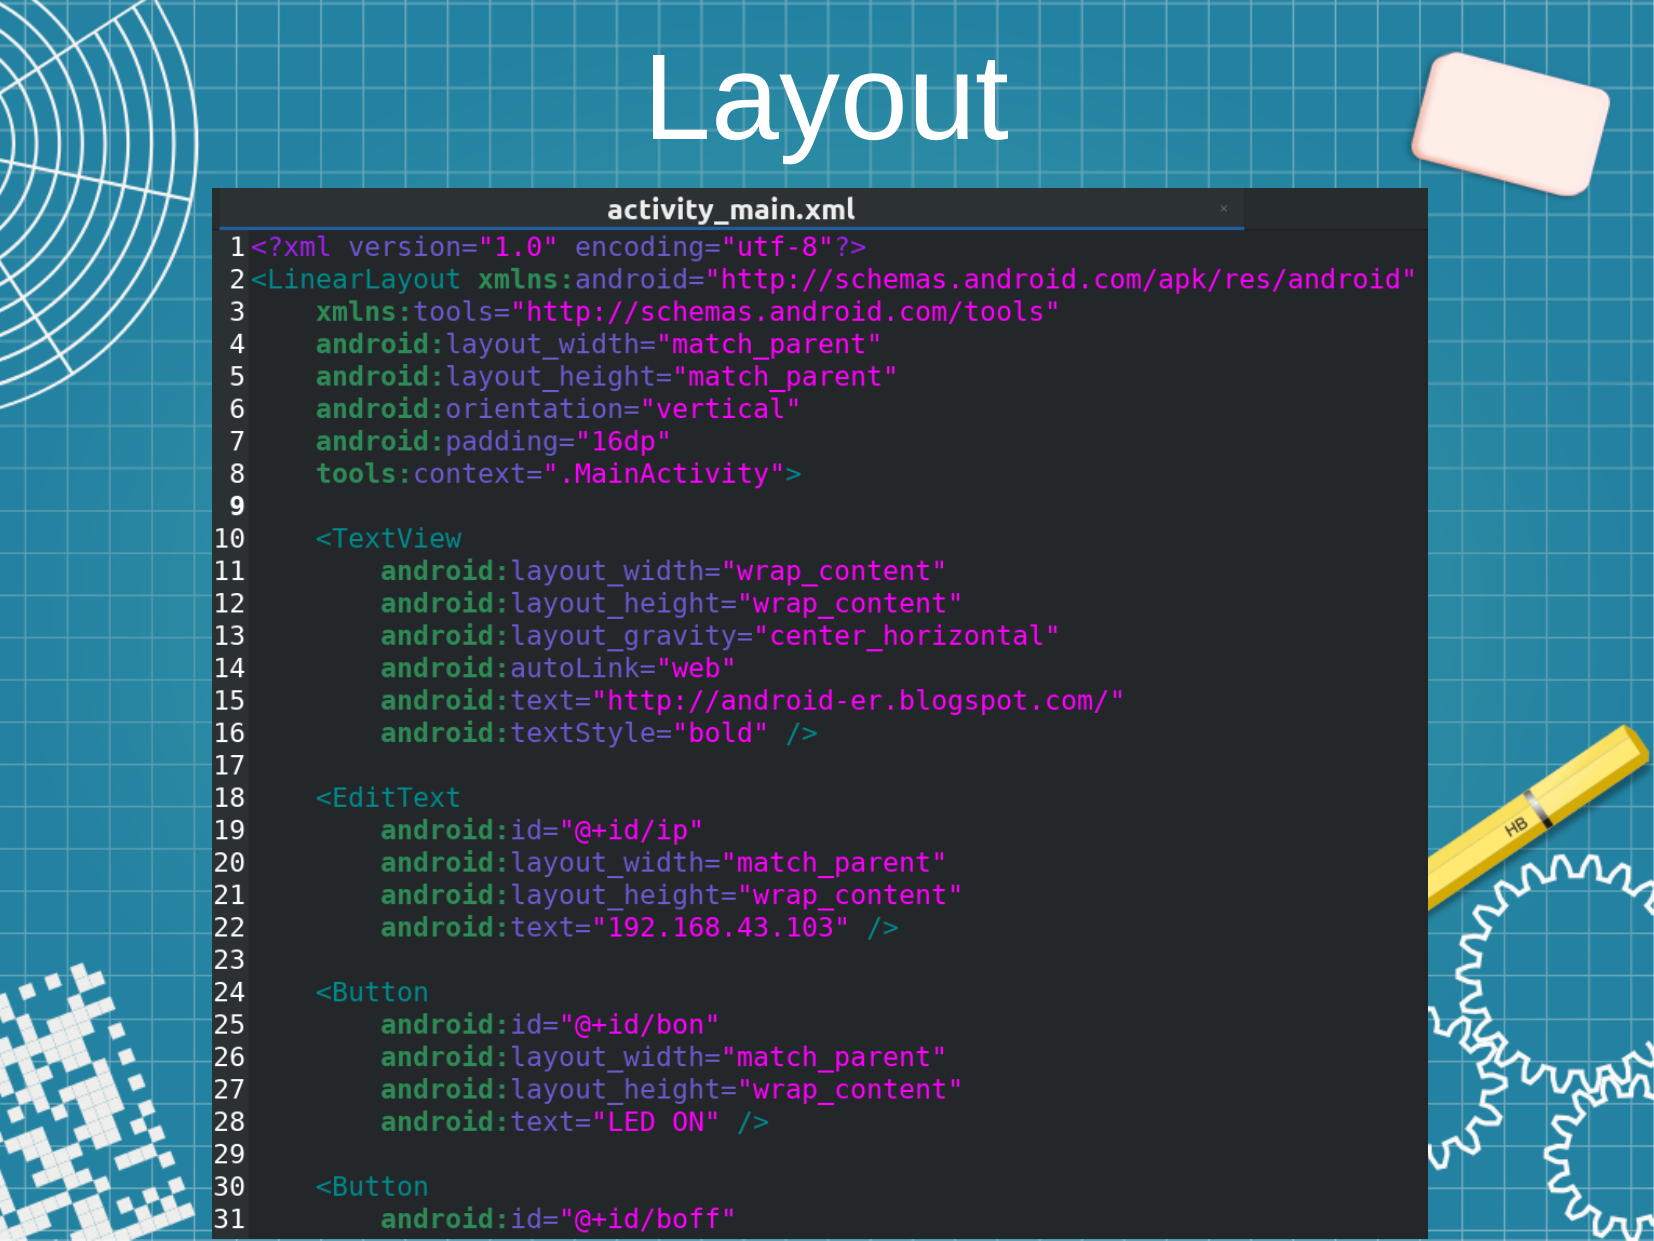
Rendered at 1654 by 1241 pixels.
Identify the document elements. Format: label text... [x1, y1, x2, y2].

picture [0, 0, 1654, 1241]
title Layout [236, 5, 1418, 189]
